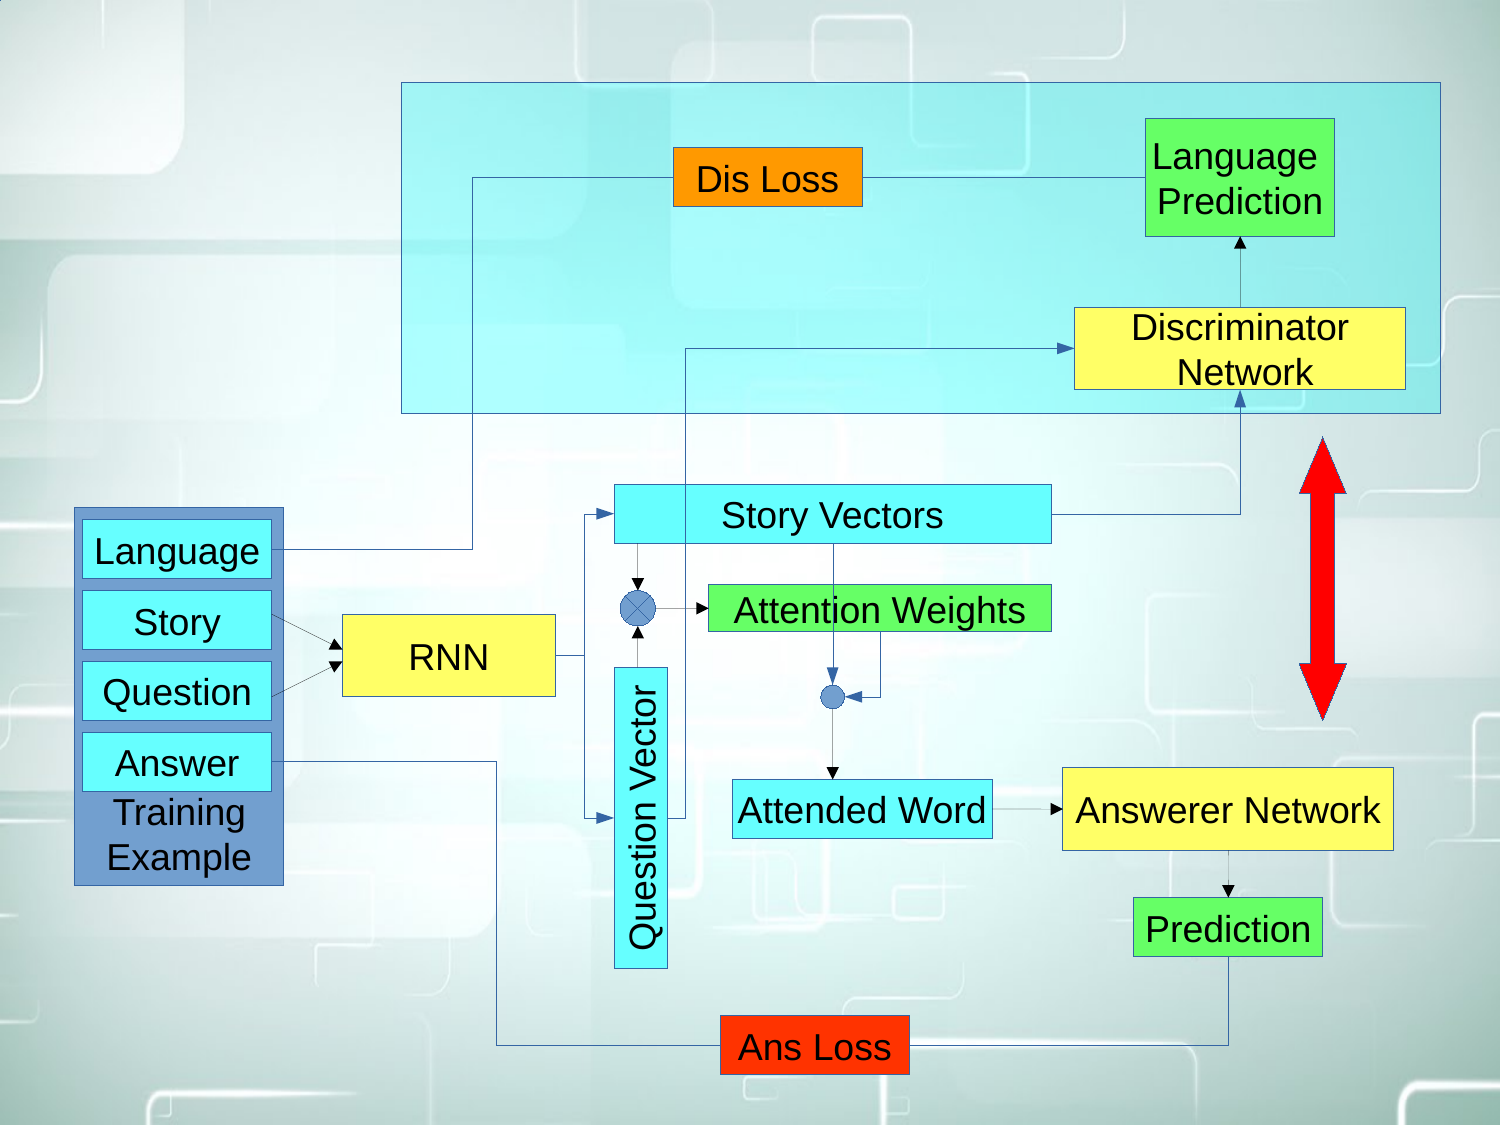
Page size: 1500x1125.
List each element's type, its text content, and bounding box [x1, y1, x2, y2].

text_box [401, 82, 1441, 414]
text_box [1299, 436, 1347, 721]
text_box [473, 178, 1240, 414]
text_box Question Vector [614, 667, 668, 969]
text_box Question [82, 661, 272, 721]
text_box Attention Weights [834, 584, 1052, 632]
text_box Attended Word [732, 779, 993, 839]
text_box Language Prediction [1145, 118, 1335, 237]
text_box Story Vectors [614, 484, 685, 544]
text_box [686, 349, 1240, 414]
text_box Story Vectors [686, 484, 1052, 544]
text_box Story [82, 590, 272, 650]
text_box Discriminator Network [1074, 307, 1406, 390]
text_box [620, 590, 656, 626]
text_box Answer [82, 732, 272, 792]
text_box Attention Weights [708, 584, 833, 632]
picture [0, 0, 1500, 1125]
text_box Dis Loss [673, 147, 863, 207]
text_box RNN [342, 614, 556, 697]
text_box Training Example [74, 507, 284, 886]
text_box Language [82, 519, 272, 579]
text_box Answerer Network [1062, 767, 1394, 851]
text_box [820, 685, 845, 709]
text_box Ans Loss [720, 1015, 910, 1075]
text_box Prediction [1133, 897, 1323, 957]
